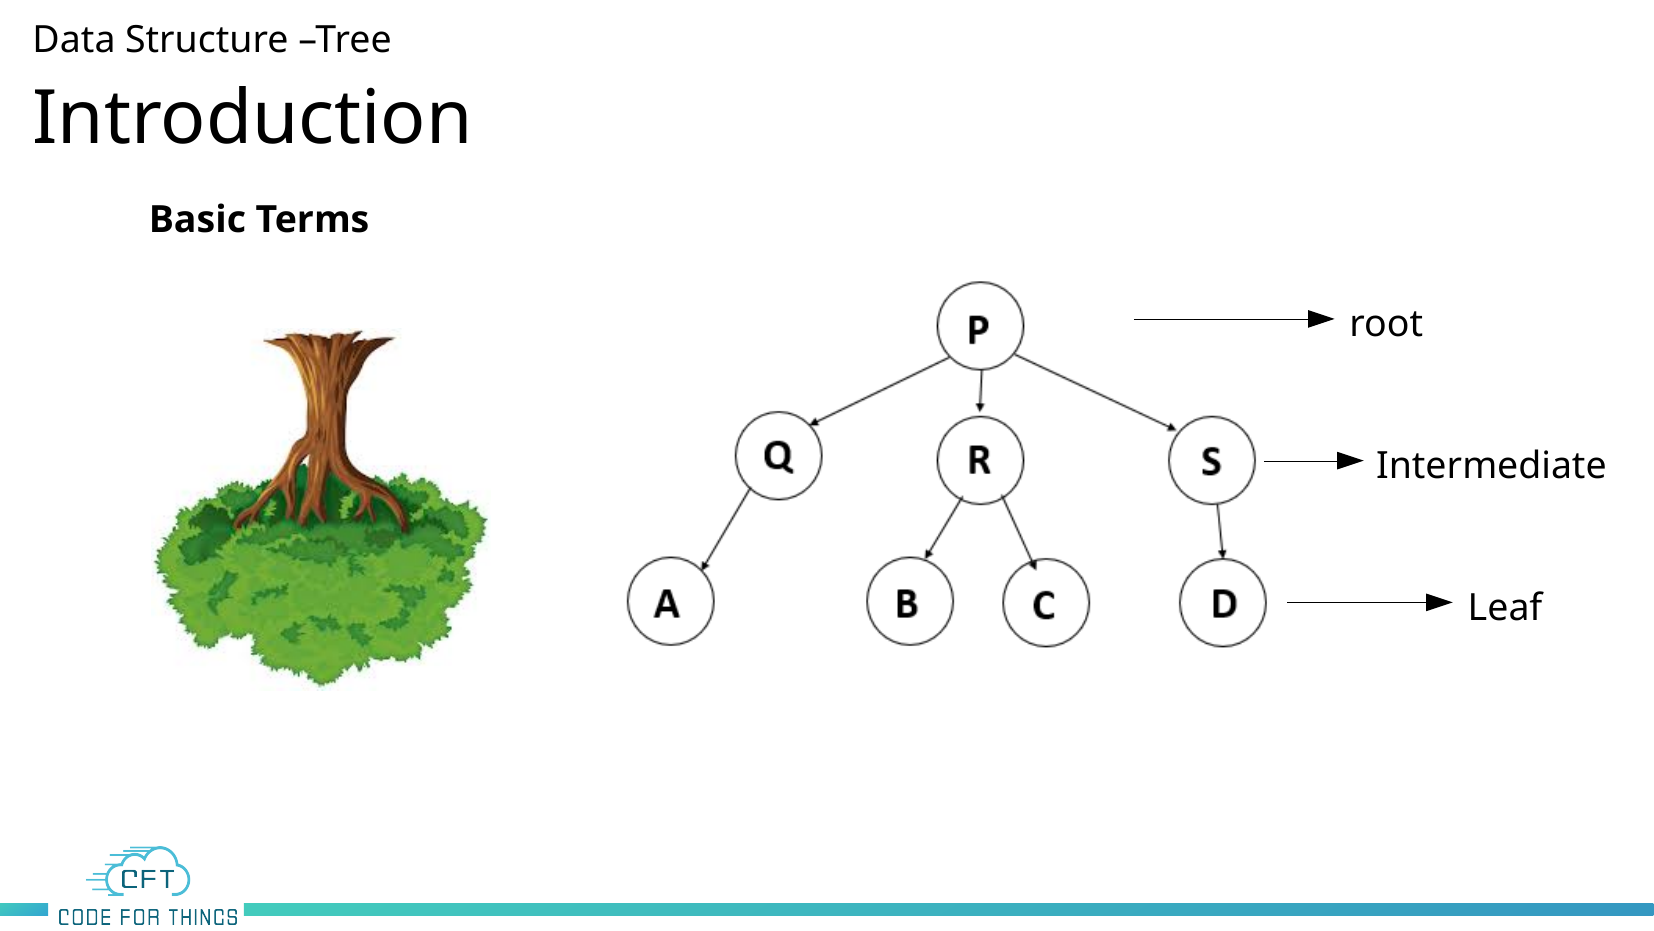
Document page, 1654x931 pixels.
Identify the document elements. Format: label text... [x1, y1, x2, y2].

picture [571, 241, 1364, 668]
title Data Structure –Tree Introduction [32, 12, 1184, 166]
text_box root [1334, 289, 1440, 348]
picture [151, 328, 491, 692]
text_box Leaf [1452, 572, 1562, 632]
text_box Intermediate [1361, 431, 1633, 490]
text_box Basic Terms [63, 185, 827, 253]
picture [59, 846, 237, 925]
